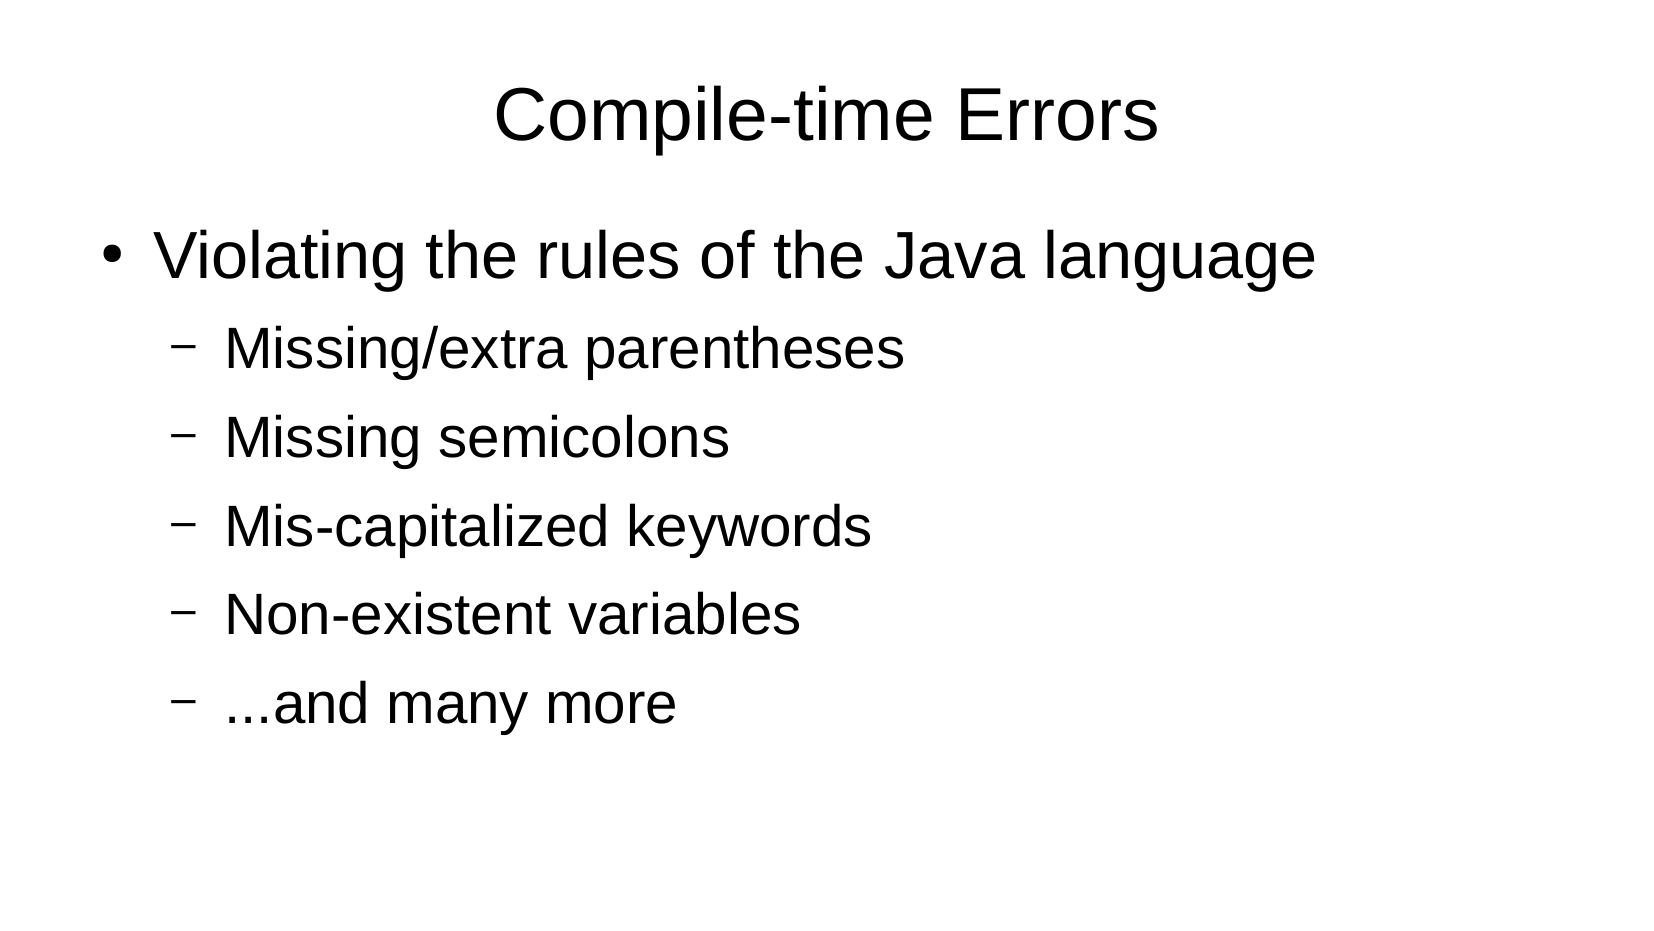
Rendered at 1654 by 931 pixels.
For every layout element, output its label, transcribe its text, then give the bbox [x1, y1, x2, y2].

list Violating the rules of the Java language Missing/extra parentheses Missing semicolons Mis-capitalized keywords Non-existent variables ...and many more [82, 217, 1571, 758]
title Compile-time Errors [82, 37, 1571, 193]
